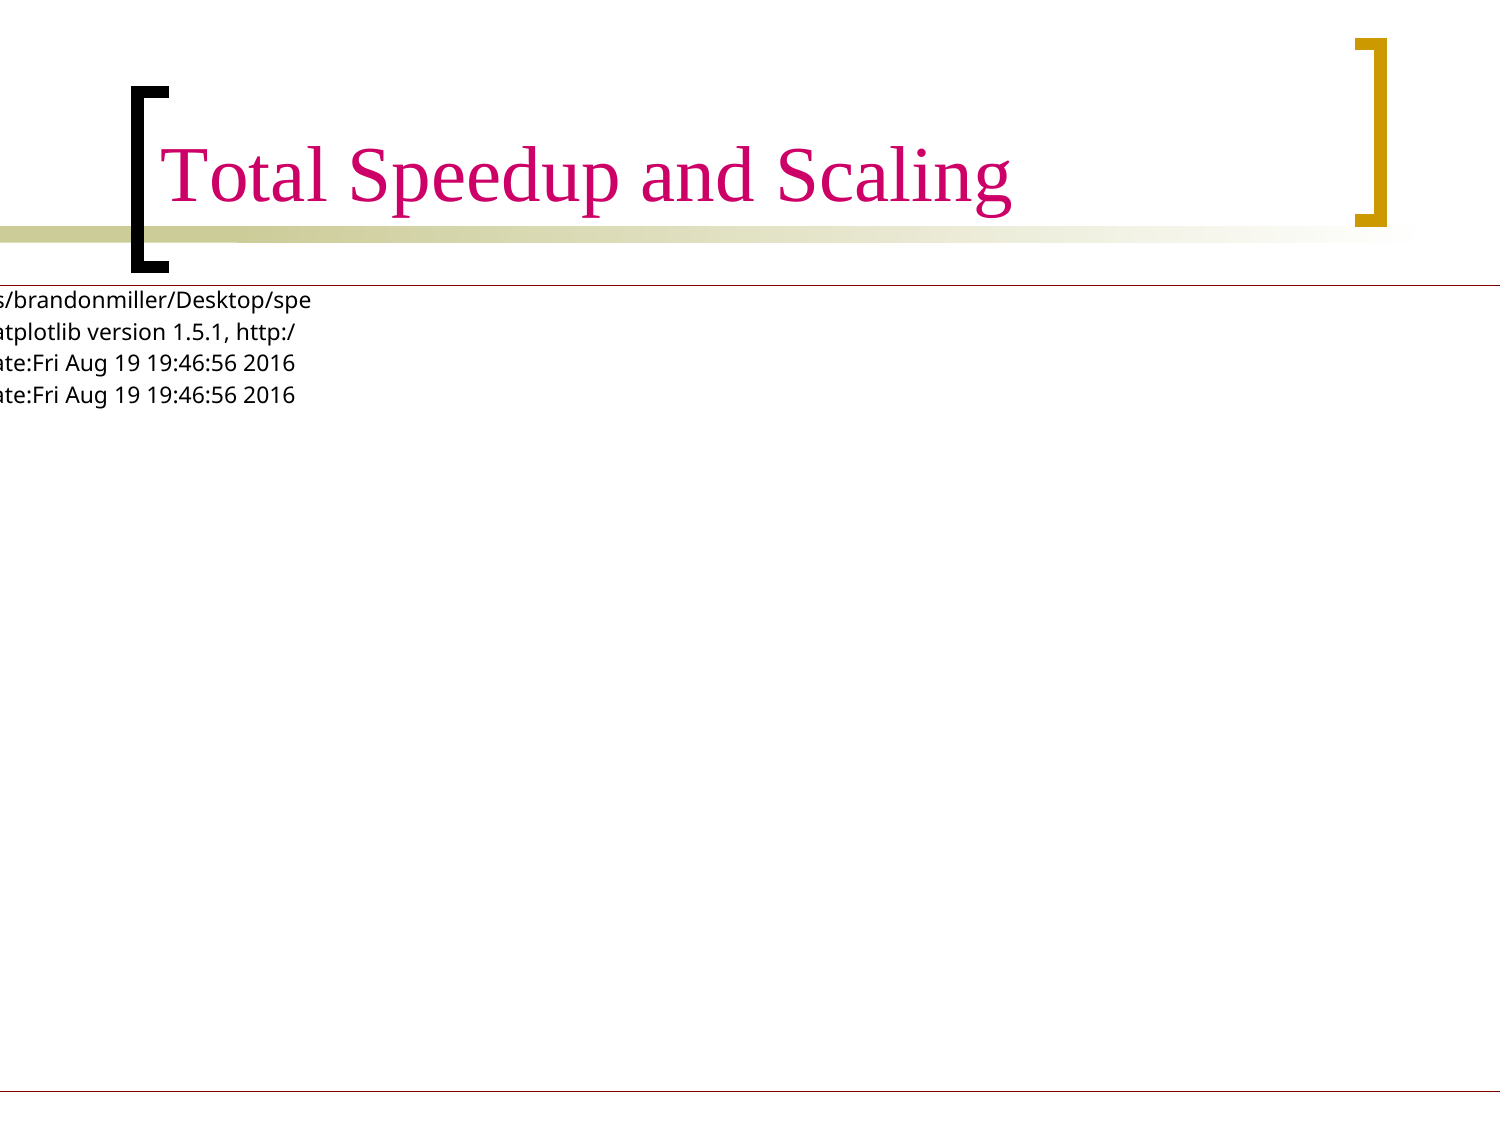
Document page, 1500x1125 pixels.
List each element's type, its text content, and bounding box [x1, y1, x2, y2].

title Total Speedup and Scaling [75, 0, 1353, 225]
picture [0, 283, 1500, 1092]
